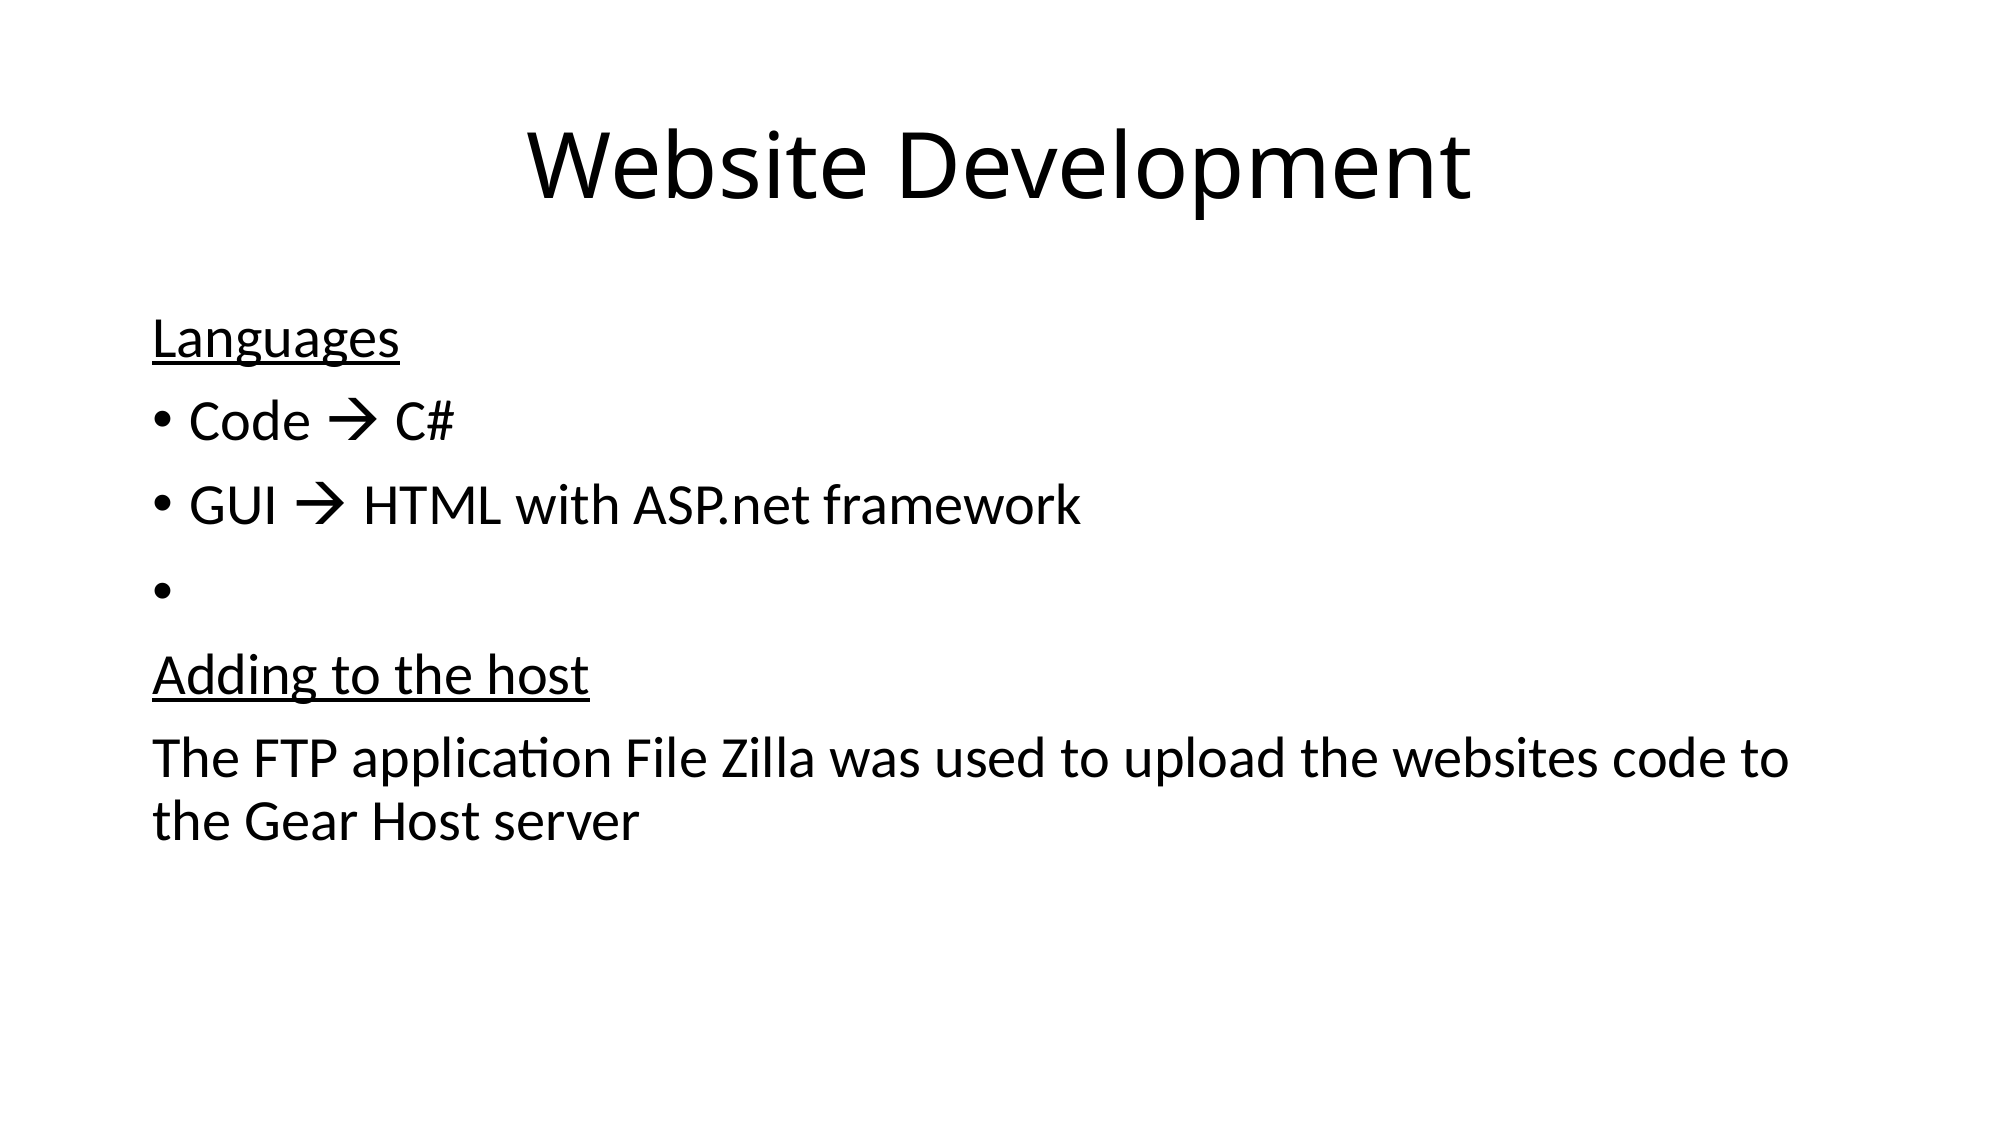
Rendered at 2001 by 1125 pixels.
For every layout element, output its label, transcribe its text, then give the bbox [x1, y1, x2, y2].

title Website Development [137, 59, 1863, 278]
list Languages Code  C# GUI  HTML with ASP.net framework Adding to the host The FTP application File Zilla was used to upload the websites code to the Gear Host server [137, 299, 1863, 1014]
